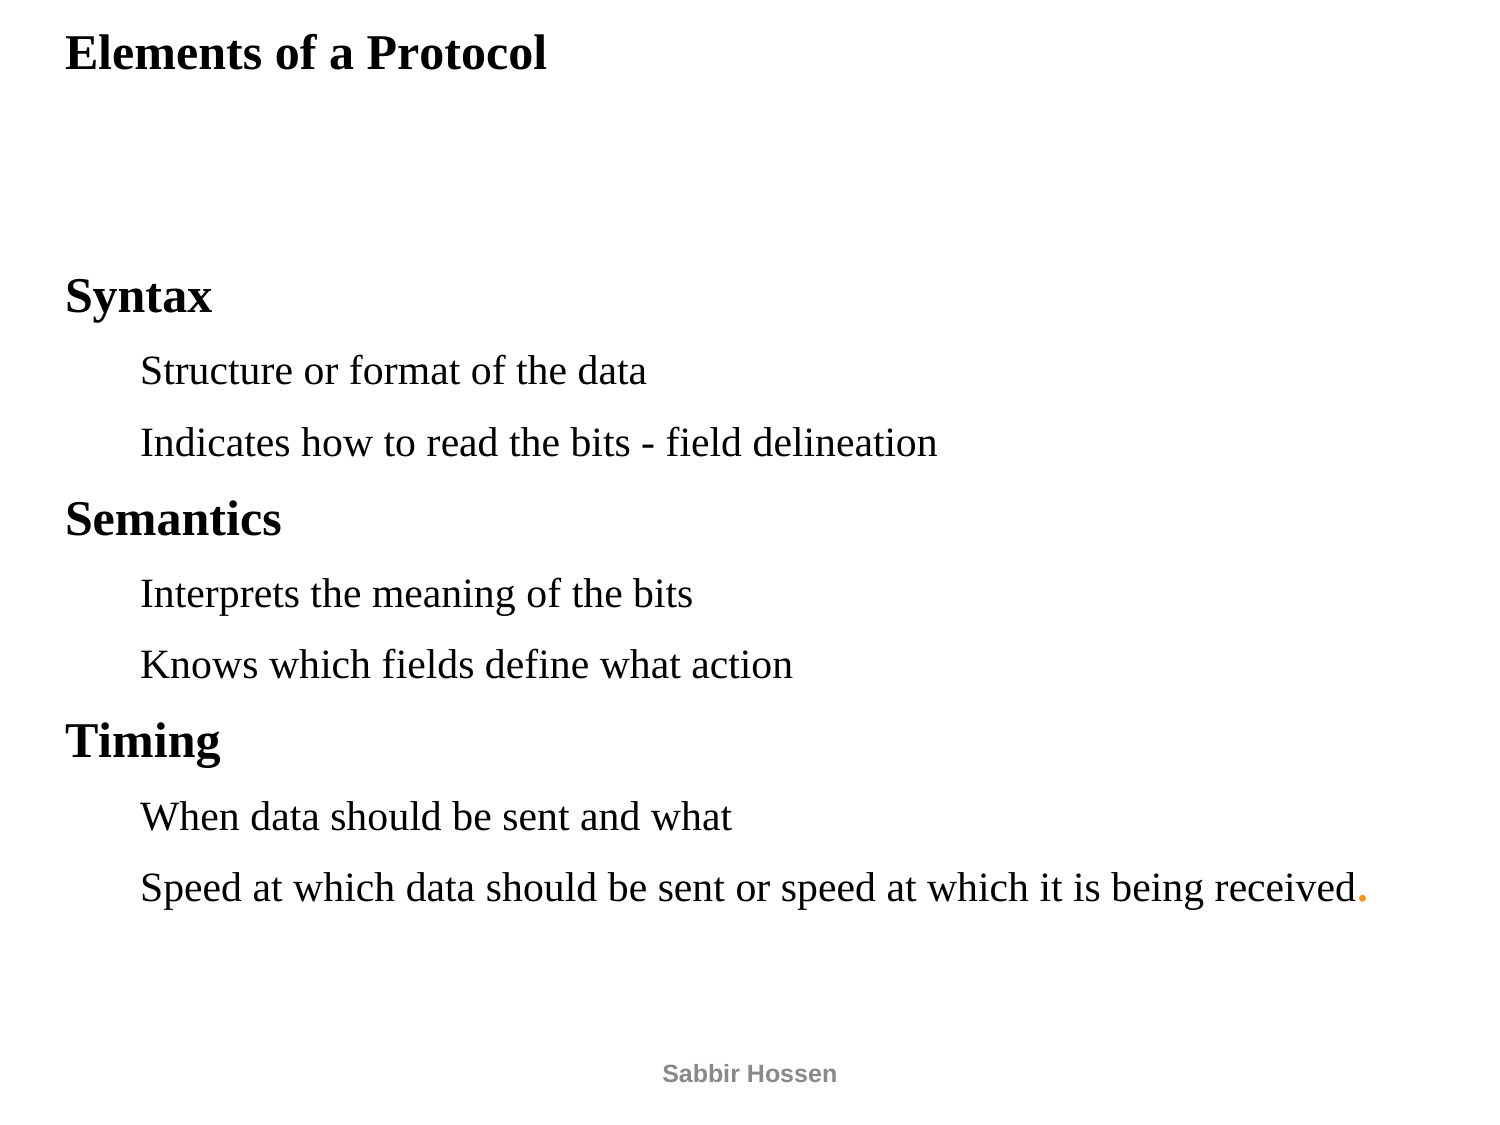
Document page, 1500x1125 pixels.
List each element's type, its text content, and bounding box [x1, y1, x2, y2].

list Elements of a Protocol Syntax Structure or format of the data Indicates how to read the bits - field delineation Semantics Interprets the meaning of the bits Knows which fields define what action Timing When data should be sent and what Speed at which data should be sent or speed at which it is being received. [50, 12, 1476, 1100]
text_box Sabbir Hossen [496, 1042, 1004, 1103]
